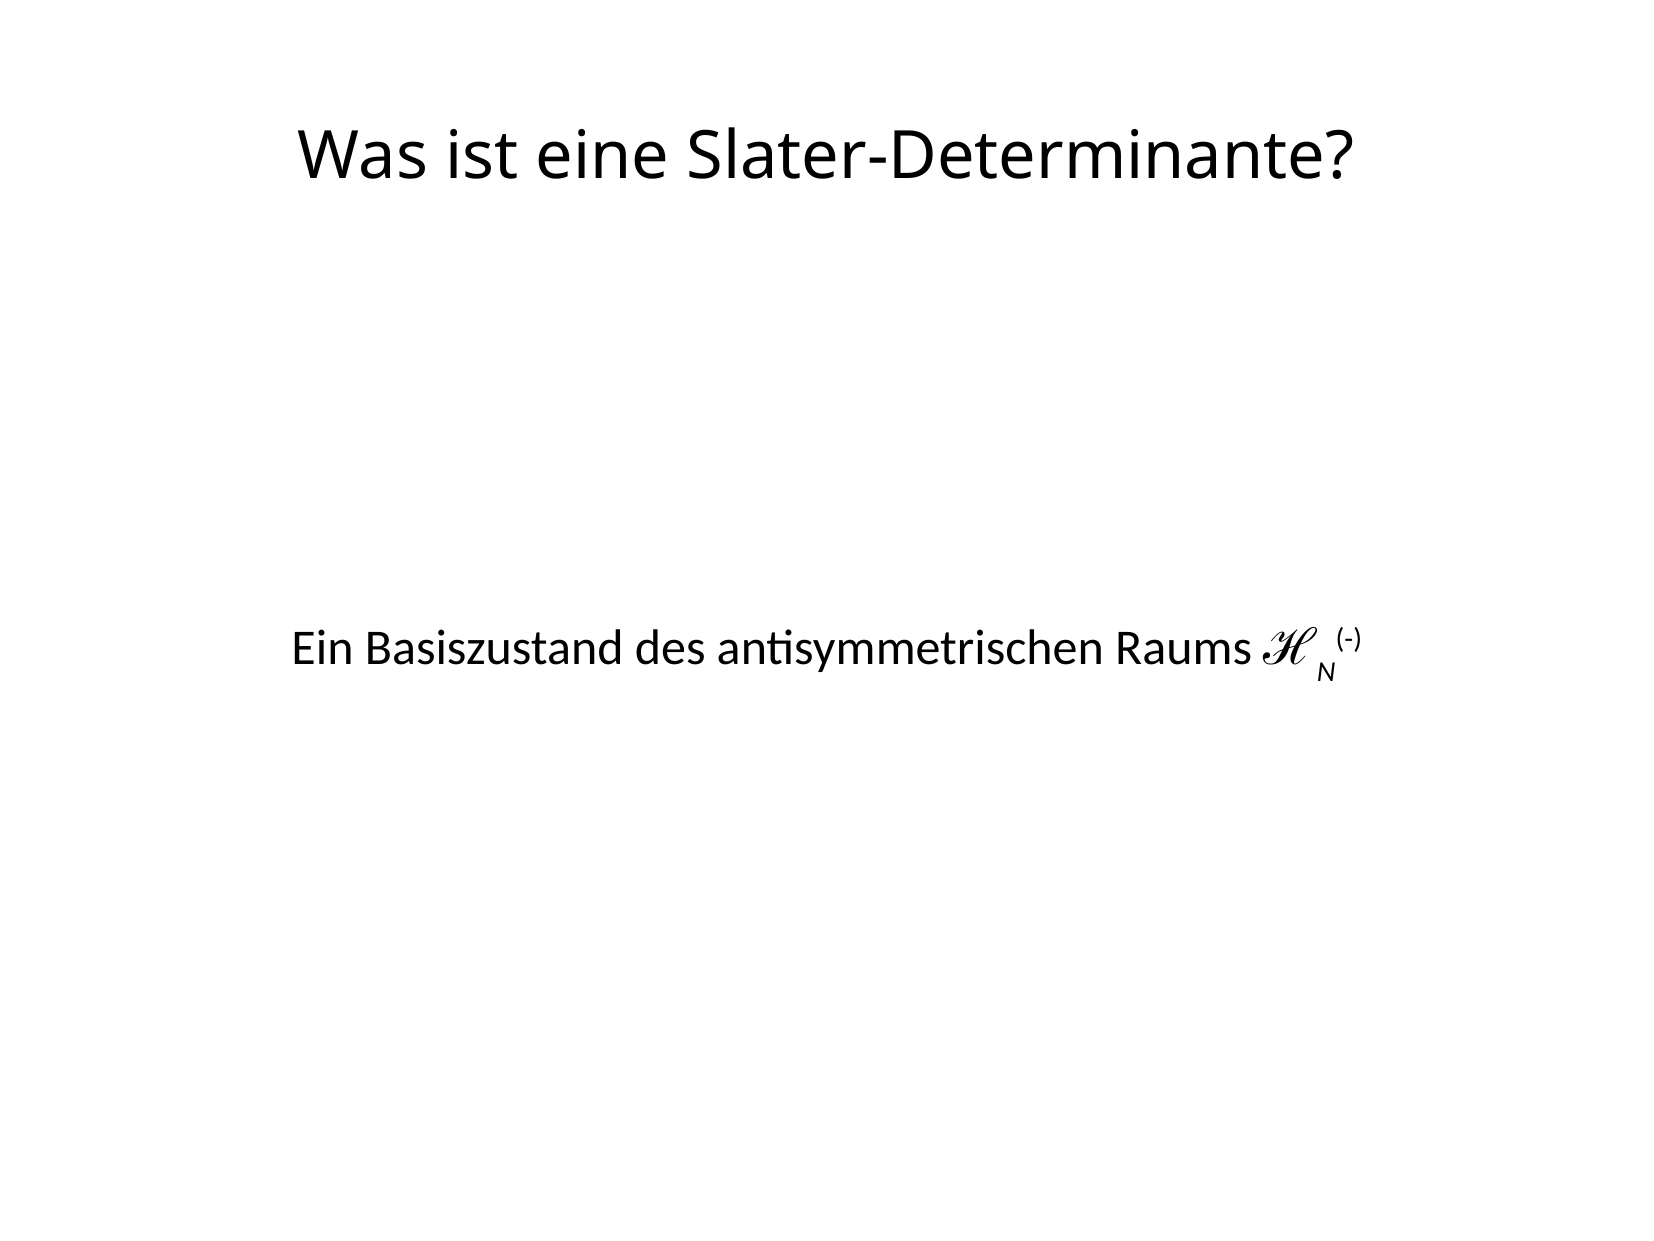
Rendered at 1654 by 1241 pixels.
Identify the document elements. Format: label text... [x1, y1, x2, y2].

title Was ist eine Slater-Determinante? [82, 49, 1571, 257]
subtitle Ein Basiszustand des antisymmetrischen Raums ℋN(-) [82, 290, 1571, 1010]
